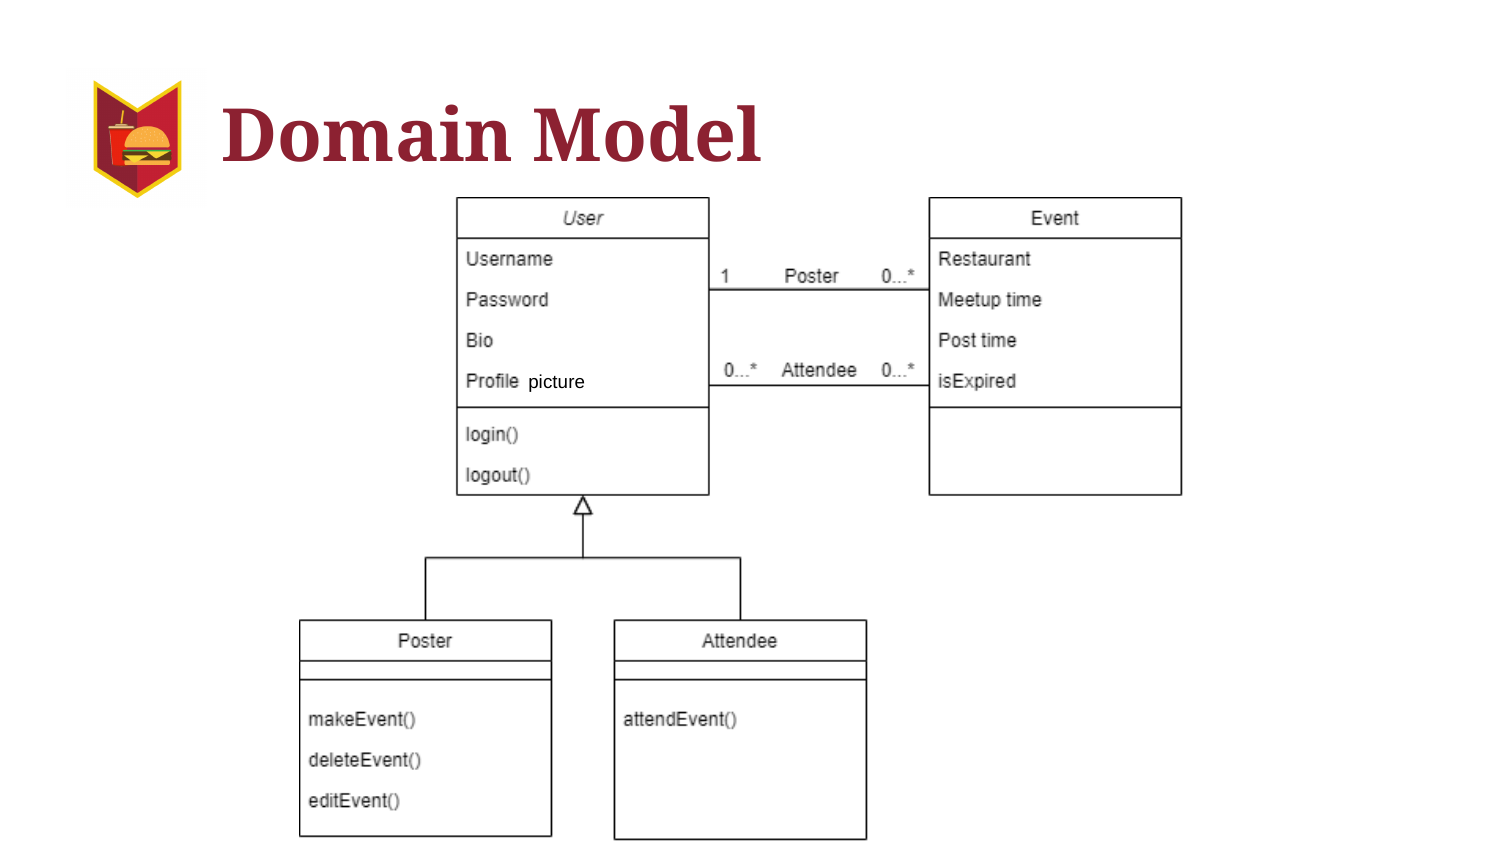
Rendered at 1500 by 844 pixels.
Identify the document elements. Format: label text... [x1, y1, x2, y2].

picture [299, 197, 1184, 842]
picture [66, 68, 207, 208]
title Domain Model [207, 72, 1449, 158]
text_box picture [513, 354, 634, 408]
